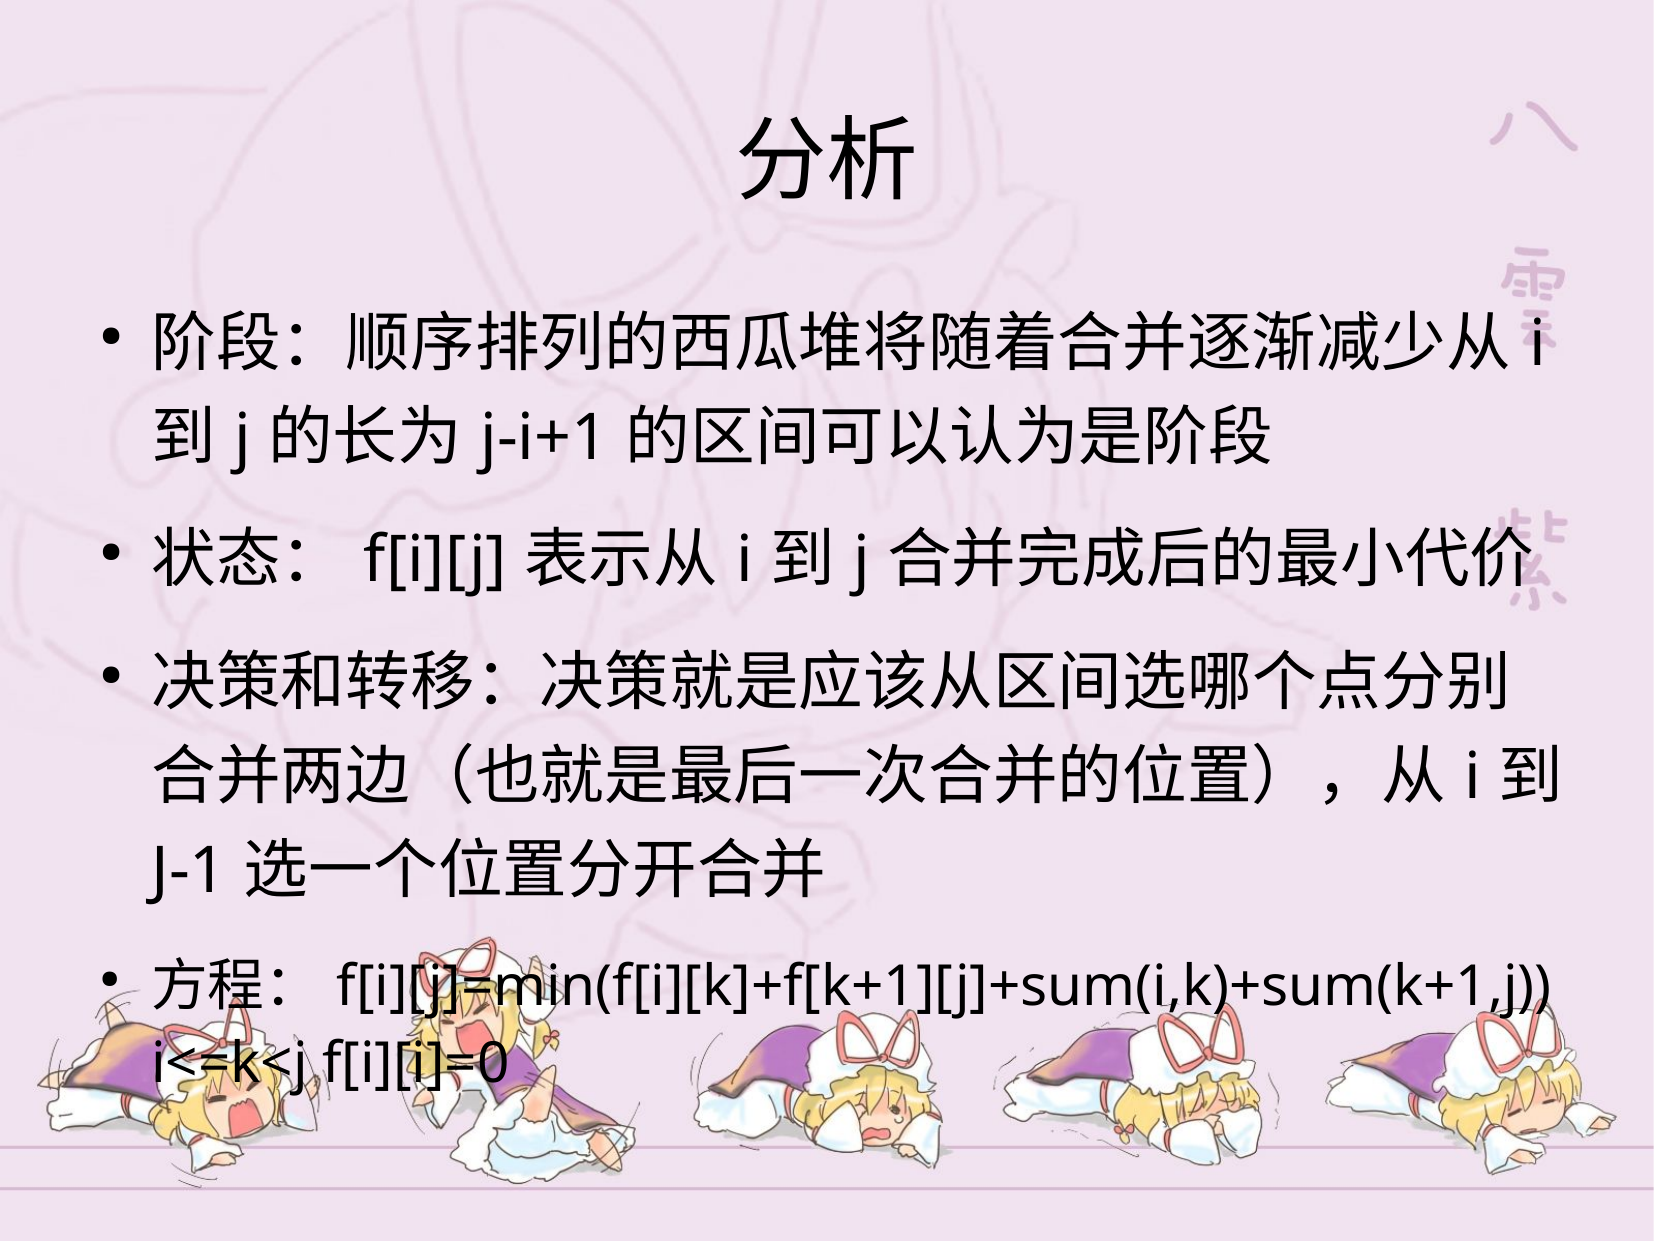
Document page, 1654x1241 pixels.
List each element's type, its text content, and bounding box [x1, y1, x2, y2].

title 分析 [82, 49, 1571, 257]
picture [0, 0, 1654, 1241]
list 阶段：顺序排列的西瓜堆将随着合并逐渐减少从i到j的长为j-i+1的区间可以认为是阶段 状态：f[i][j]表示从i到j合并完成后的最小代价 决策和转移：决策就是应该从区间选哪个点分别合并两边（也就是最后一次合并的位置），从i到J-1选一个位置分开合并 方程：f[i][j]=min(f[i][k]+f[k+1][j]+sum(i,k)+sum(k+1,j)) i<=k<j f[i][i]=0 [82, 290, 1571, 1109]
